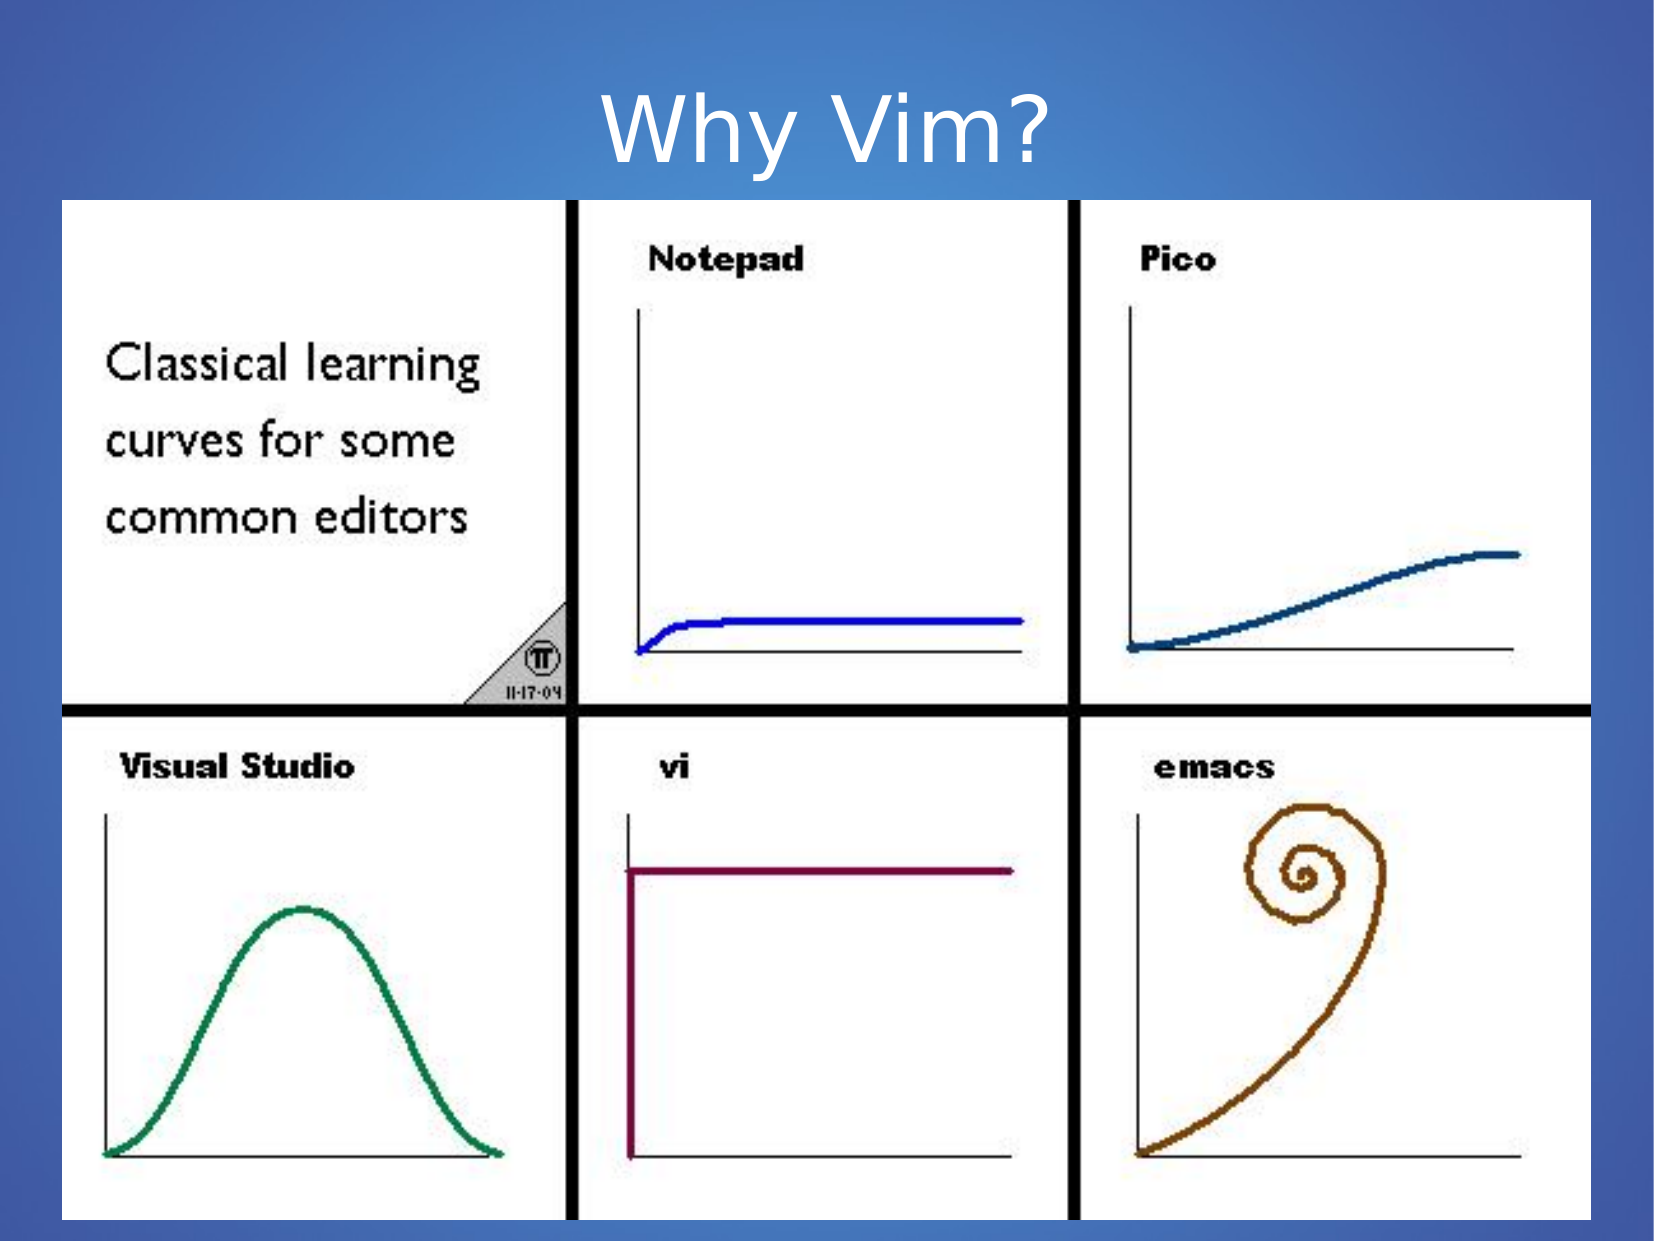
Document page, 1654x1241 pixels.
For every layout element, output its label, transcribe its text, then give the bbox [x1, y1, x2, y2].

picture [0, 0, 1654, 1241]
title Why Vim? [82, 49, 1571, 200]
